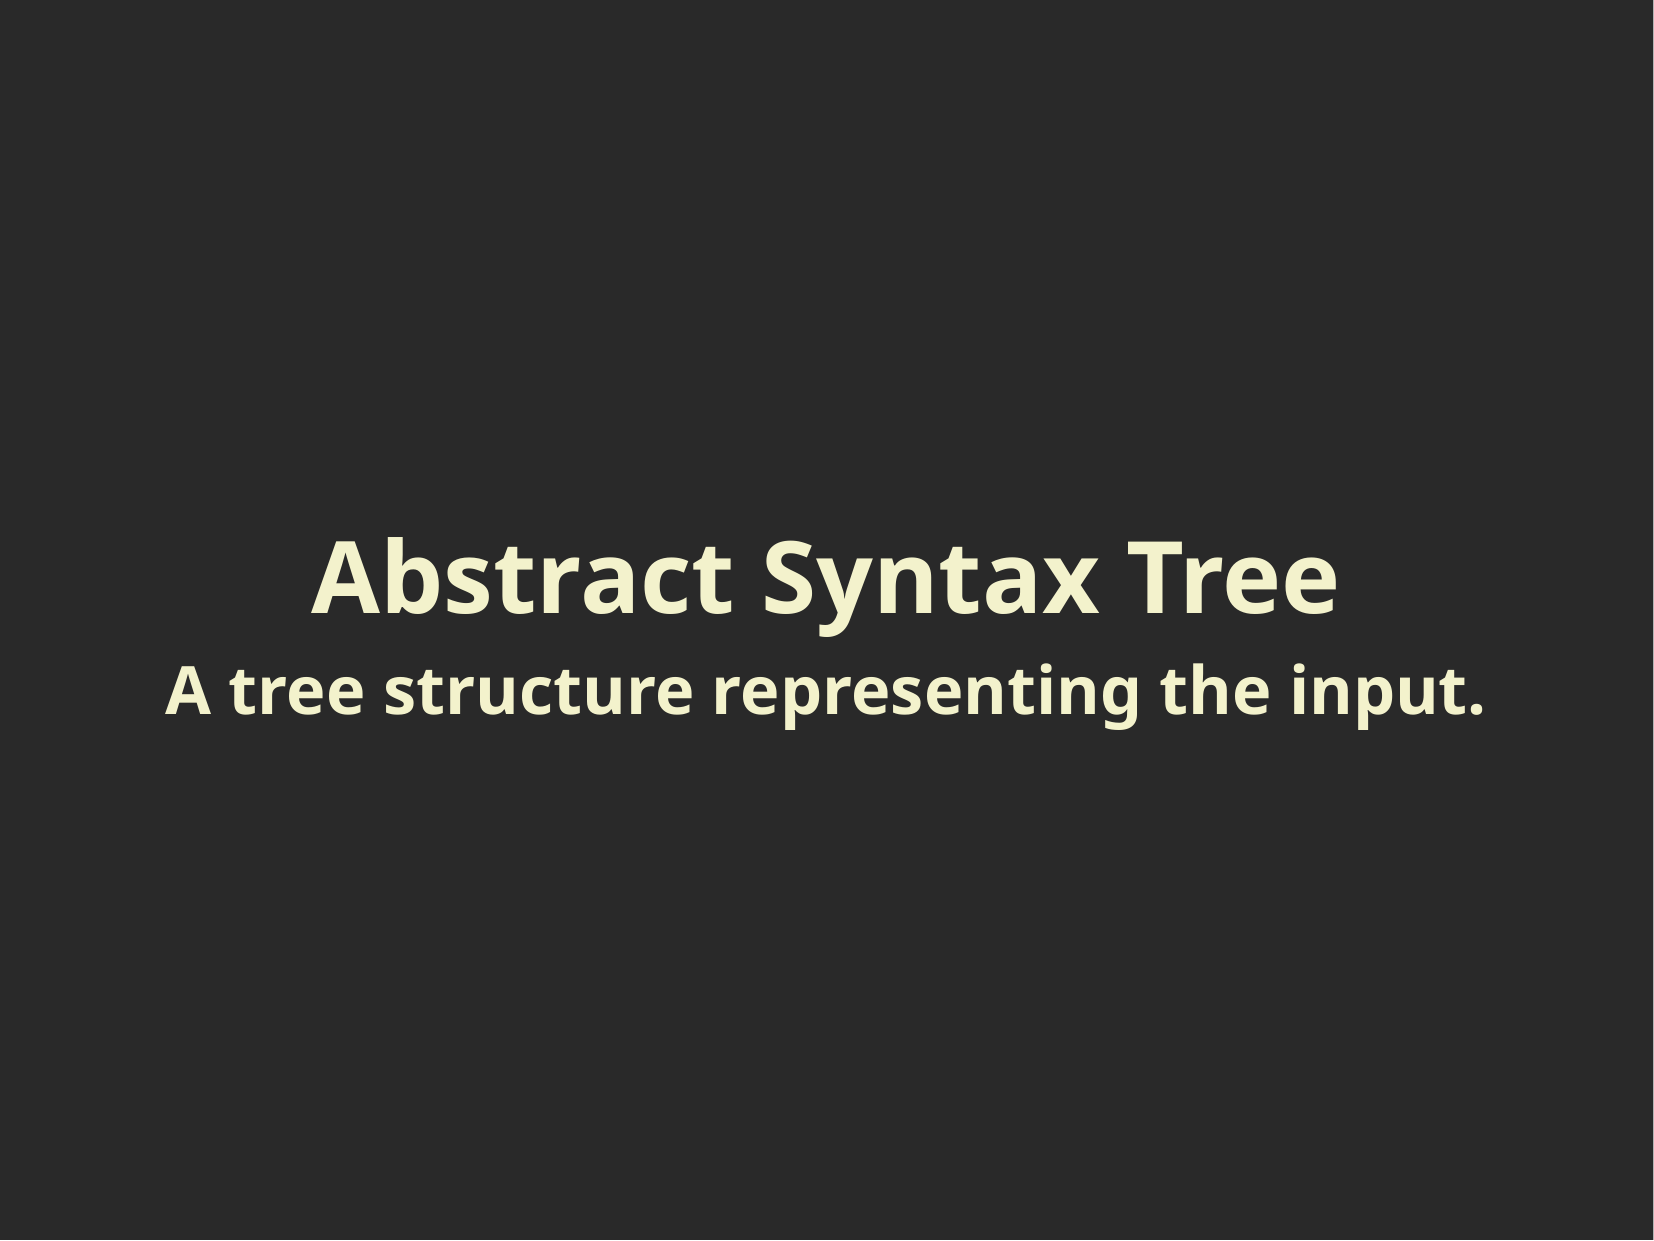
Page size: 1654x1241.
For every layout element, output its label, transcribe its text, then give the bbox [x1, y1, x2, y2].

subtitle Abstract Syntax Tree A tree structure representing the input. [82, 140, 1571, 1101]
